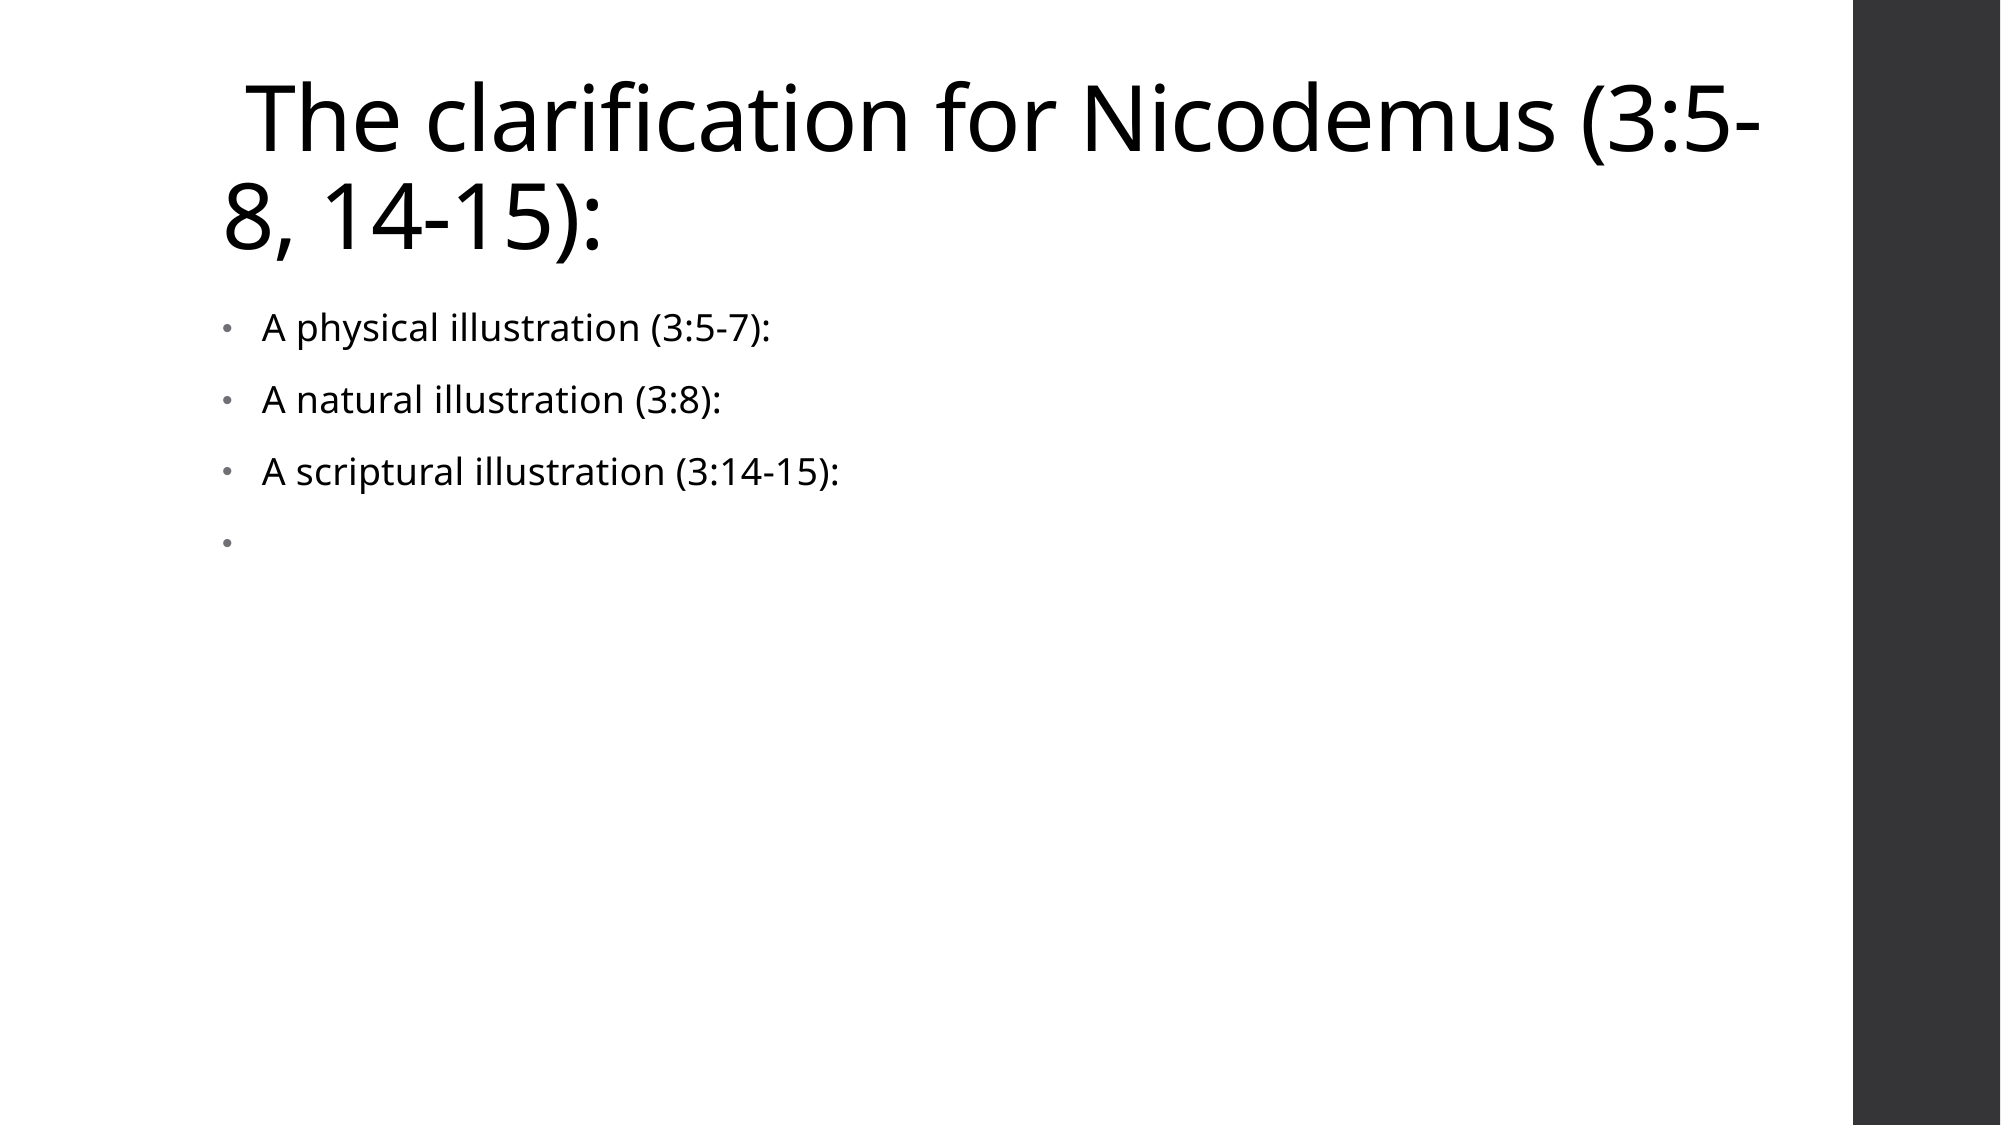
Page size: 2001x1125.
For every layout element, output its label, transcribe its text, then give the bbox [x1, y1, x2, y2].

title The clarification for Nicodemus (3:5-8, 14-15): [206, 60, 1797, 278]
list A physical illustration (3:5-7): A natural illustration (3:8): A scriptural illustration (3:14-15): [206, 299, 1617, 1014]
